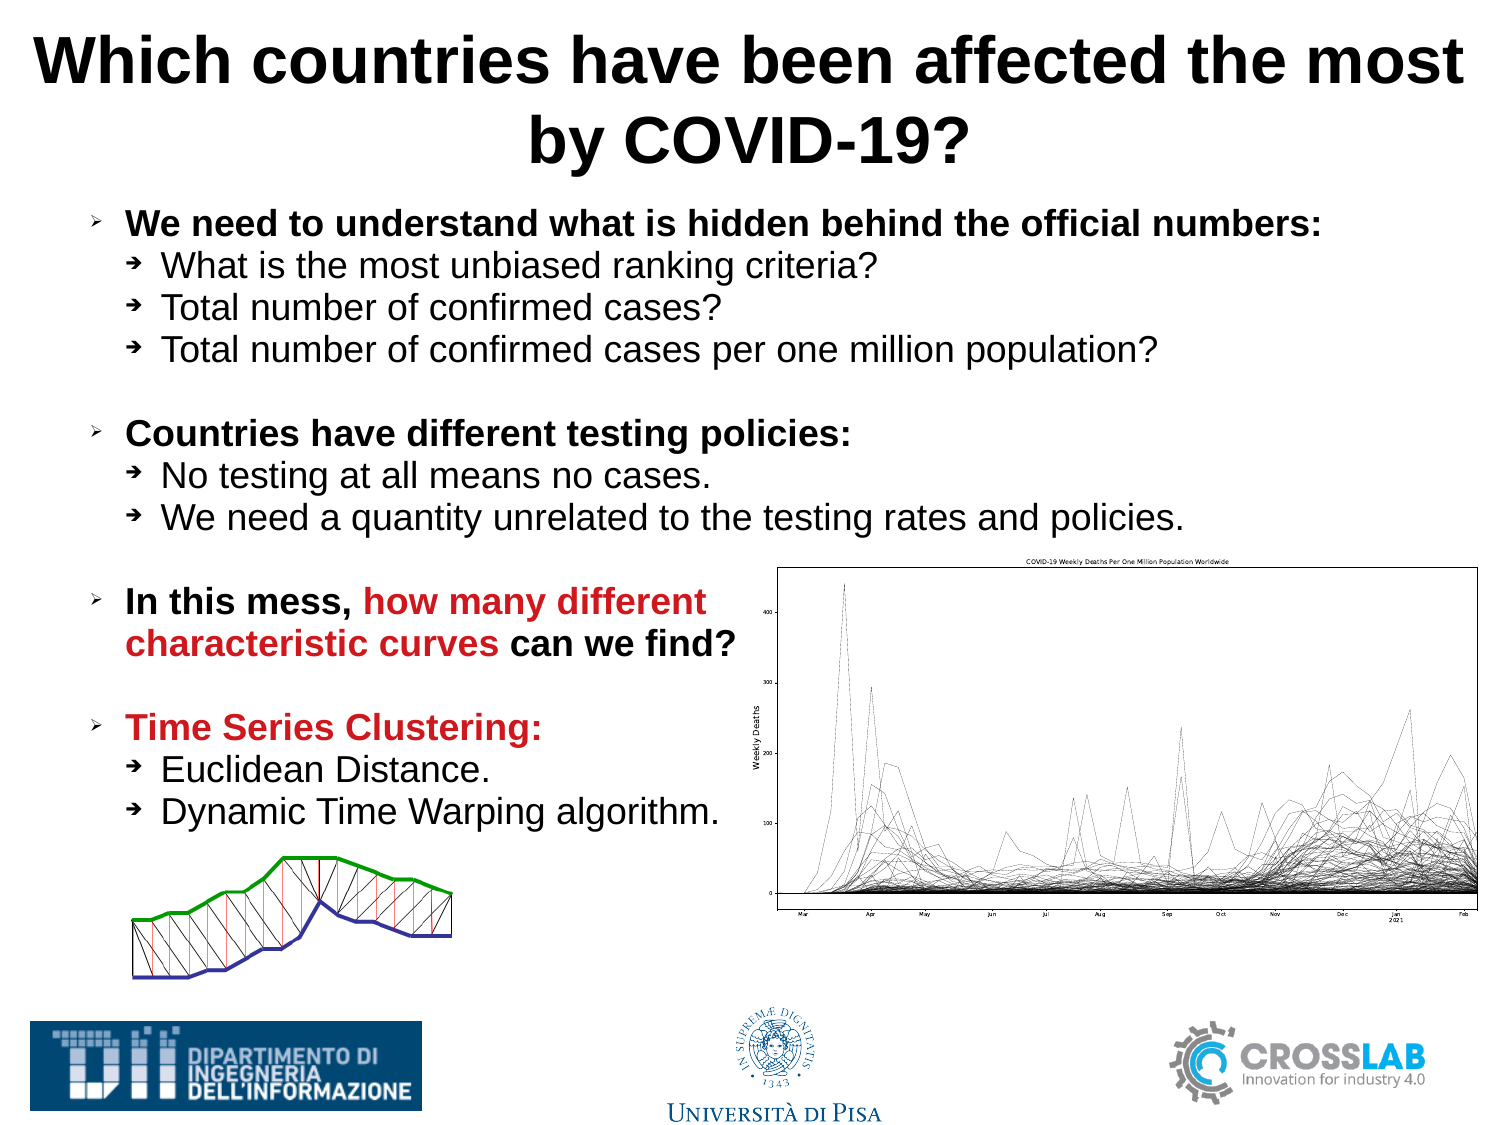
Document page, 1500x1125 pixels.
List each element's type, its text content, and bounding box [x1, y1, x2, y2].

text_box We need to understand what is hidden behind the official numbers: What is the most unbiased ranking criteria? Total number of confirmed cases? Total number of confirmed cases per one million population? Countries have different testing policies: No testing at all means no cases. We need a quantity unrelated to the testing rates and policies. In this mess, how many different characteristic curves can we find? Time Series Clustering: Euclidean Distance. Dynamic Time Warping algorithm. [0, 195, 1500, 991]
picture [120, 843, 466, 991]
picture [667, 1007, 882, 1122]
picture [30, 1021, 422, 1111]
text_box Which countries have been affected the most by COVID-19? [0, 2, 1500, 190]
picture [747, 552, 1484, 931]
picture [1169, 1021, 1425, 1105]
